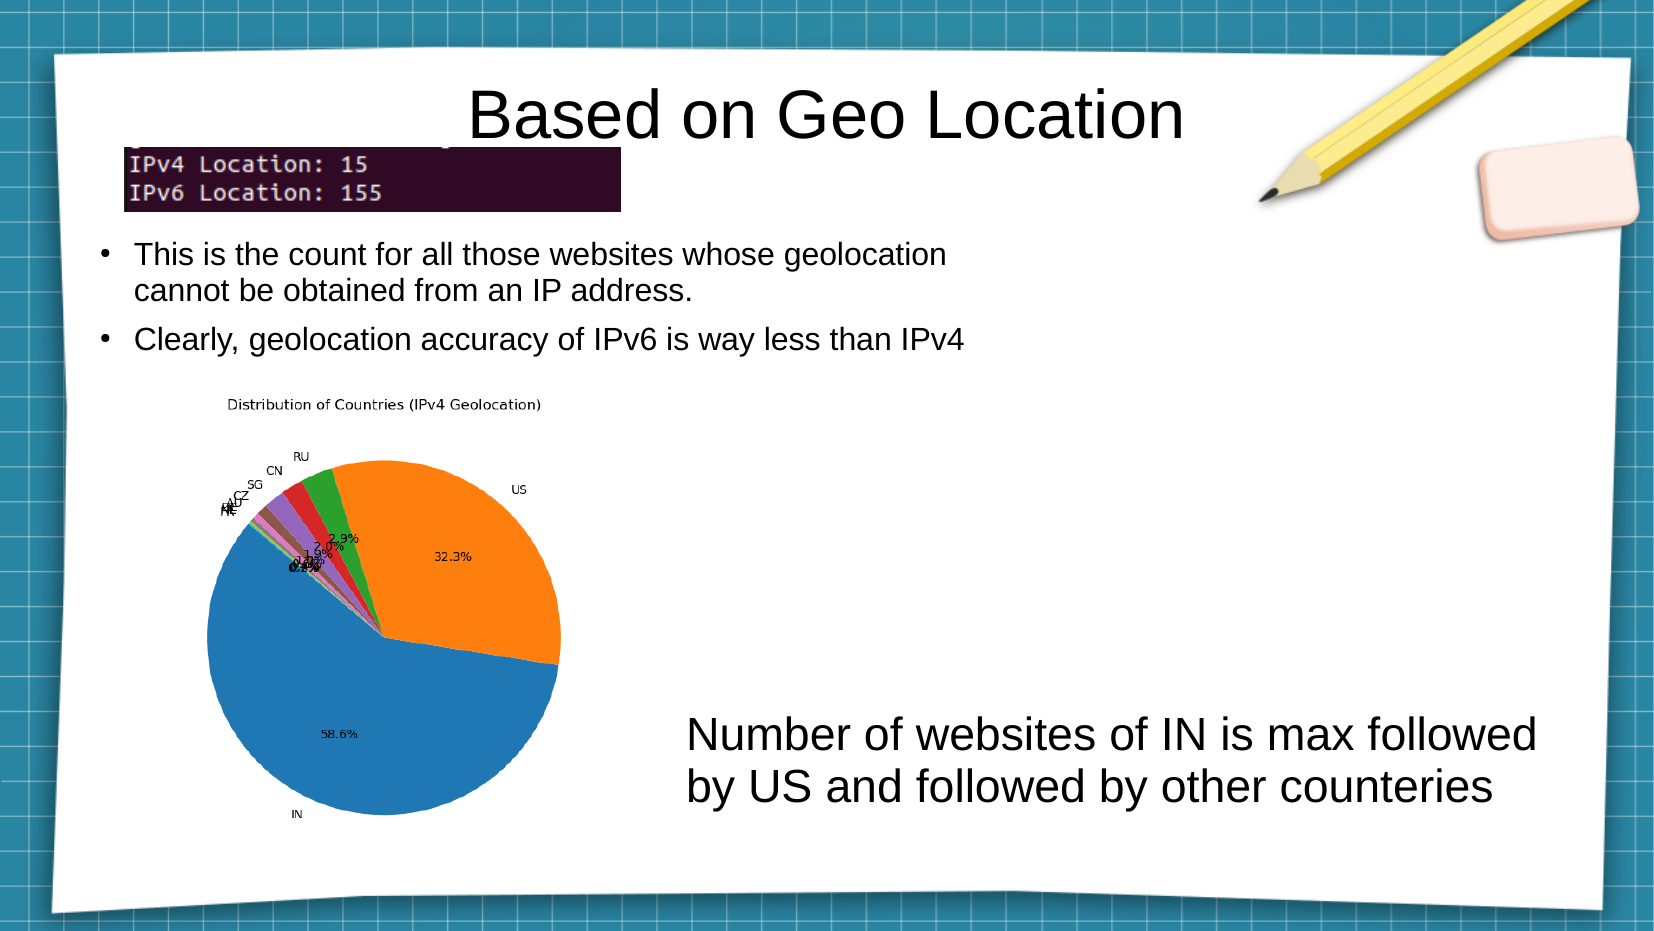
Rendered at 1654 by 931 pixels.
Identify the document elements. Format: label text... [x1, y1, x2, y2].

title Based on Geo Location [82, 37, 1571, 193]
picture [0, 0, 1654, 931]
list This is the count for all those websites whose geolocation cannot be obtained from an IP address. Clearly, geolocation accuracy of IPv6 is way less than IPv4 [88, 236, 1034, 384]
list Number of websites of IN is max followed by US and followed by other counteries [620, 708, 1565, 857]
